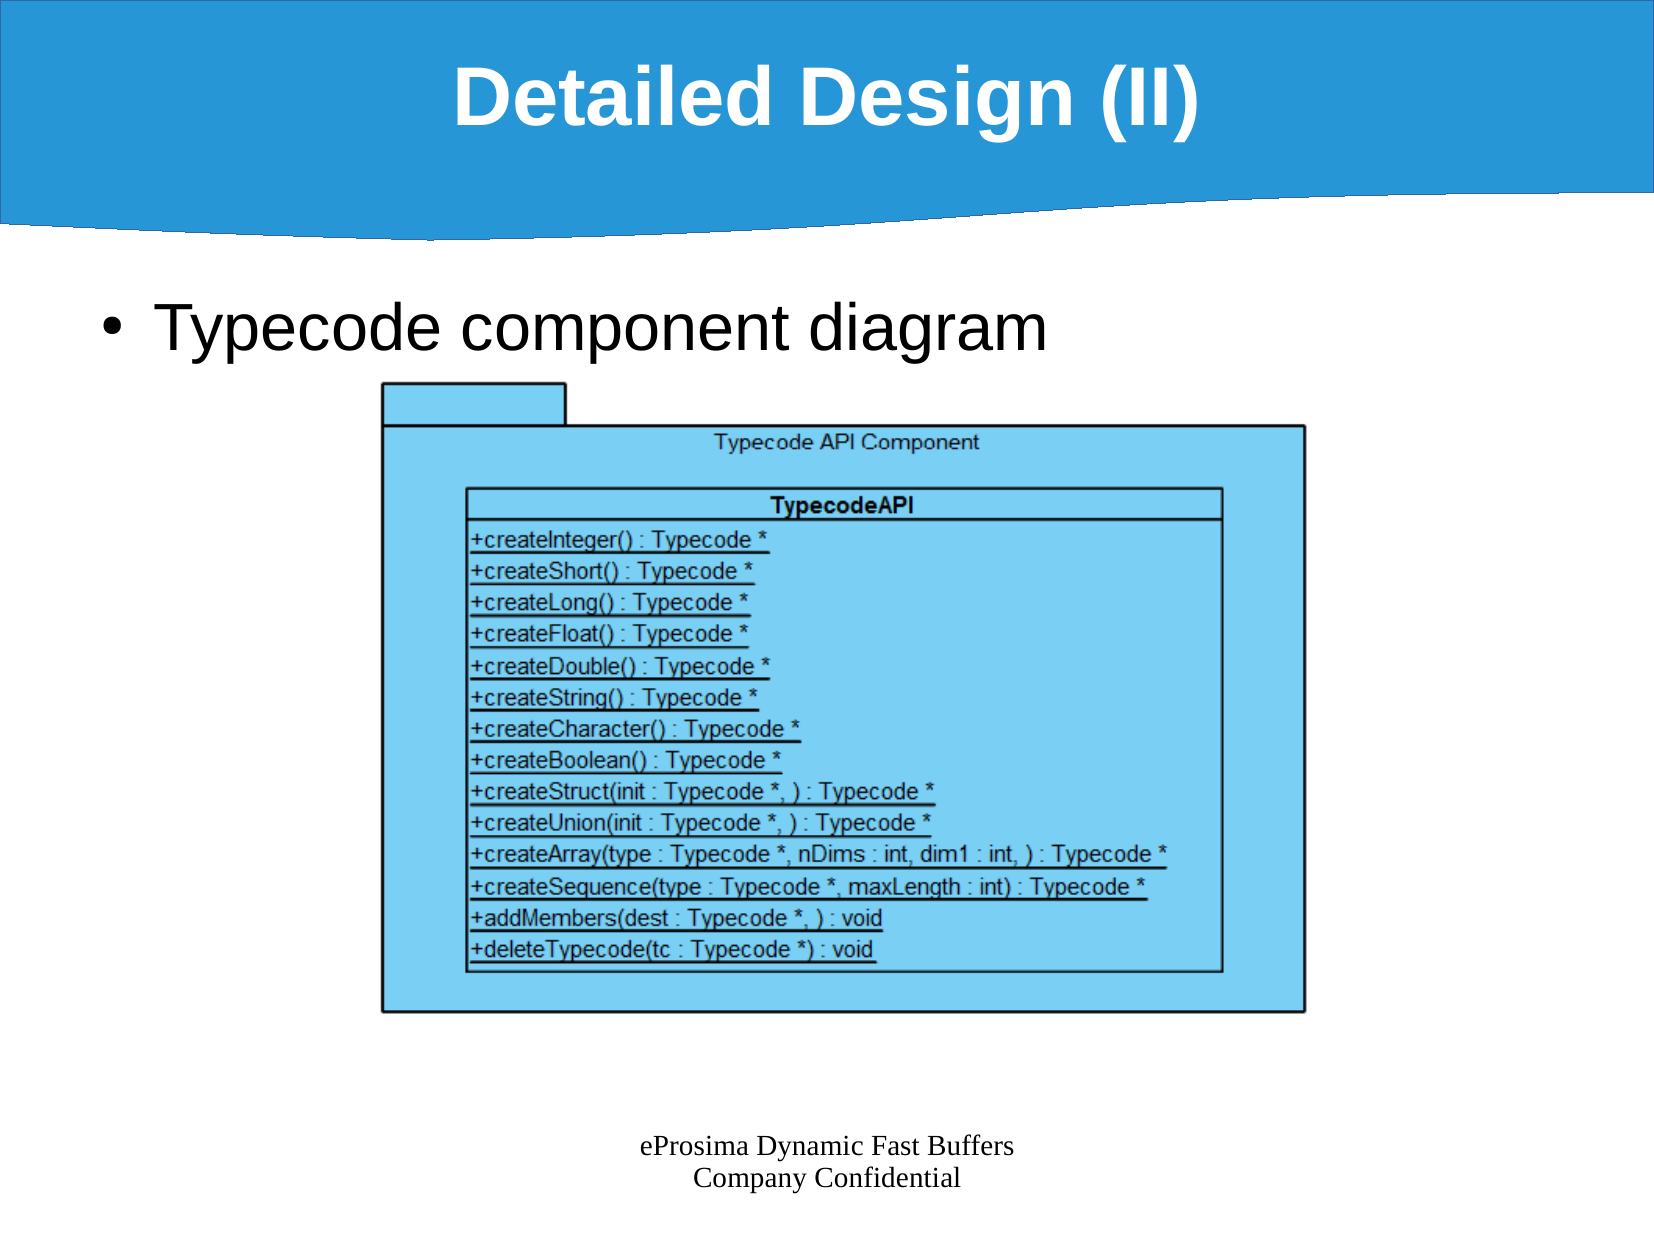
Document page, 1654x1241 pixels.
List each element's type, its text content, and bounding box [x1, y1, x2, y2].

picture [375, 376, 1316, 1021]
list Typecode component diagram [82, 290, 1571, 1010]
text_box Detailed Design (II) [0, 0, 1654, 241]
